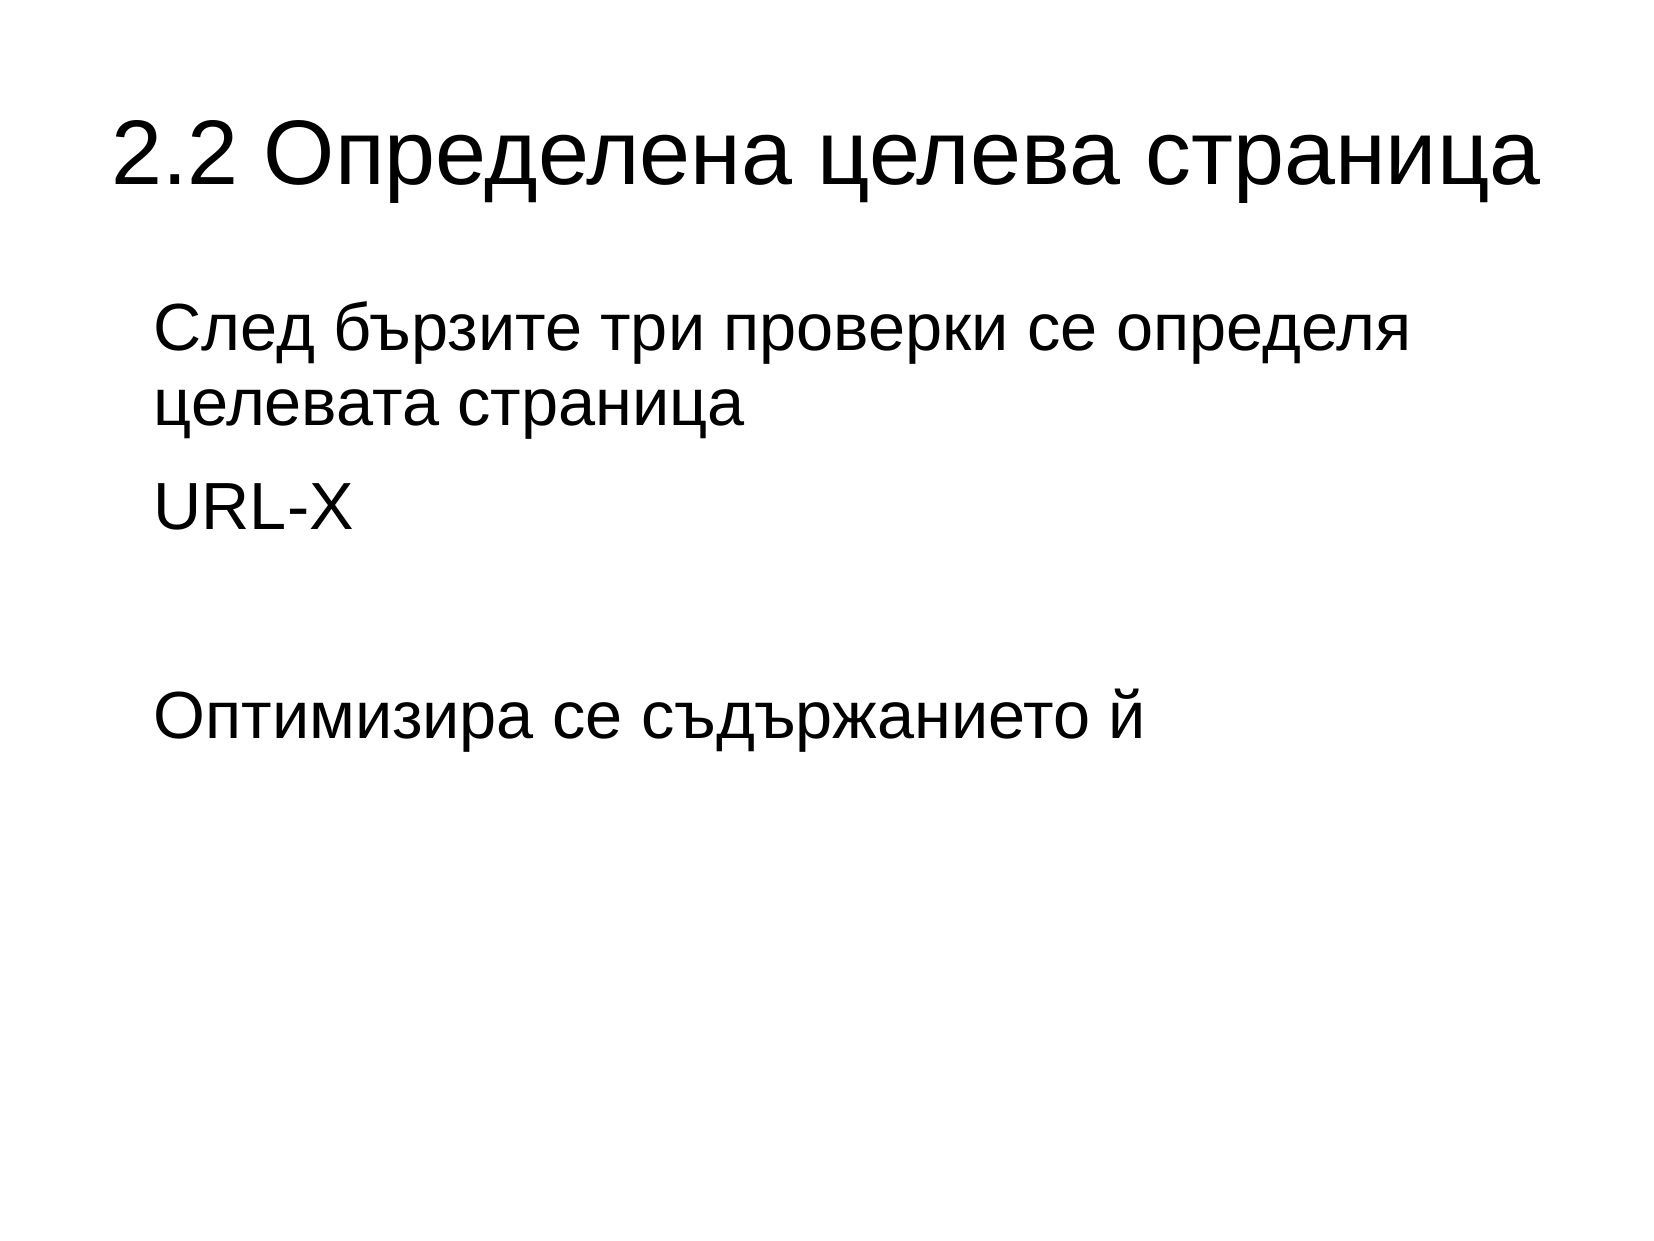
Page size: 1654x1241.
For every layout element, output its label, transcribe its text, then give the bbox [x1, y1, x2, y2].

title 2.2 Определена целева страница [82, 49, 1571, 257]
list След бързите три проверки се определя целевата страница URL-X Оптимизира се съдържанието й [82, 290, 1571, 1109]
